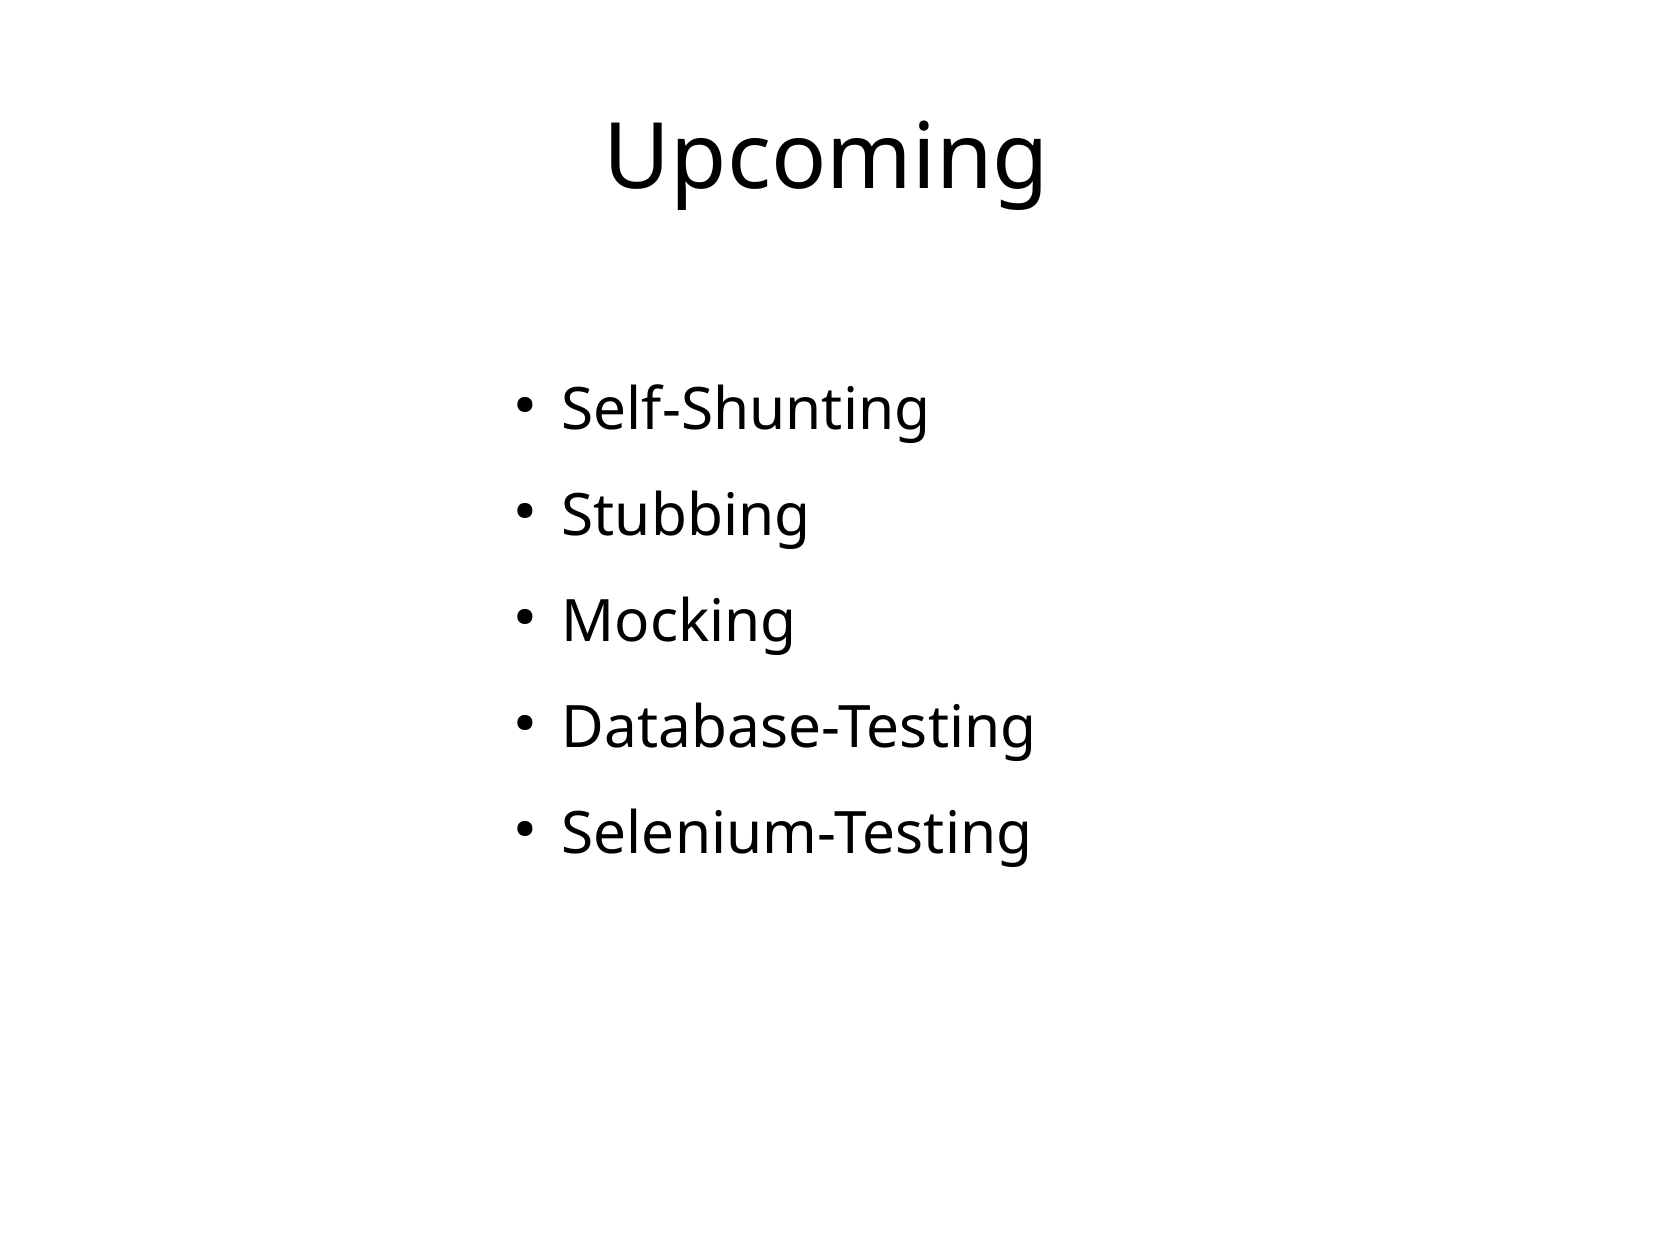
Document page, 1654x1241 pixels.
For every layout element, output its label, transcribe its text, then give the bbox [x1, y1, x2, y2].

list Self-Shunting Stubbing Mocking Database-Testing Selenium-Testing [499, 366, 1155, 874]
title Upcoming [82, 56, 1571, 250]
